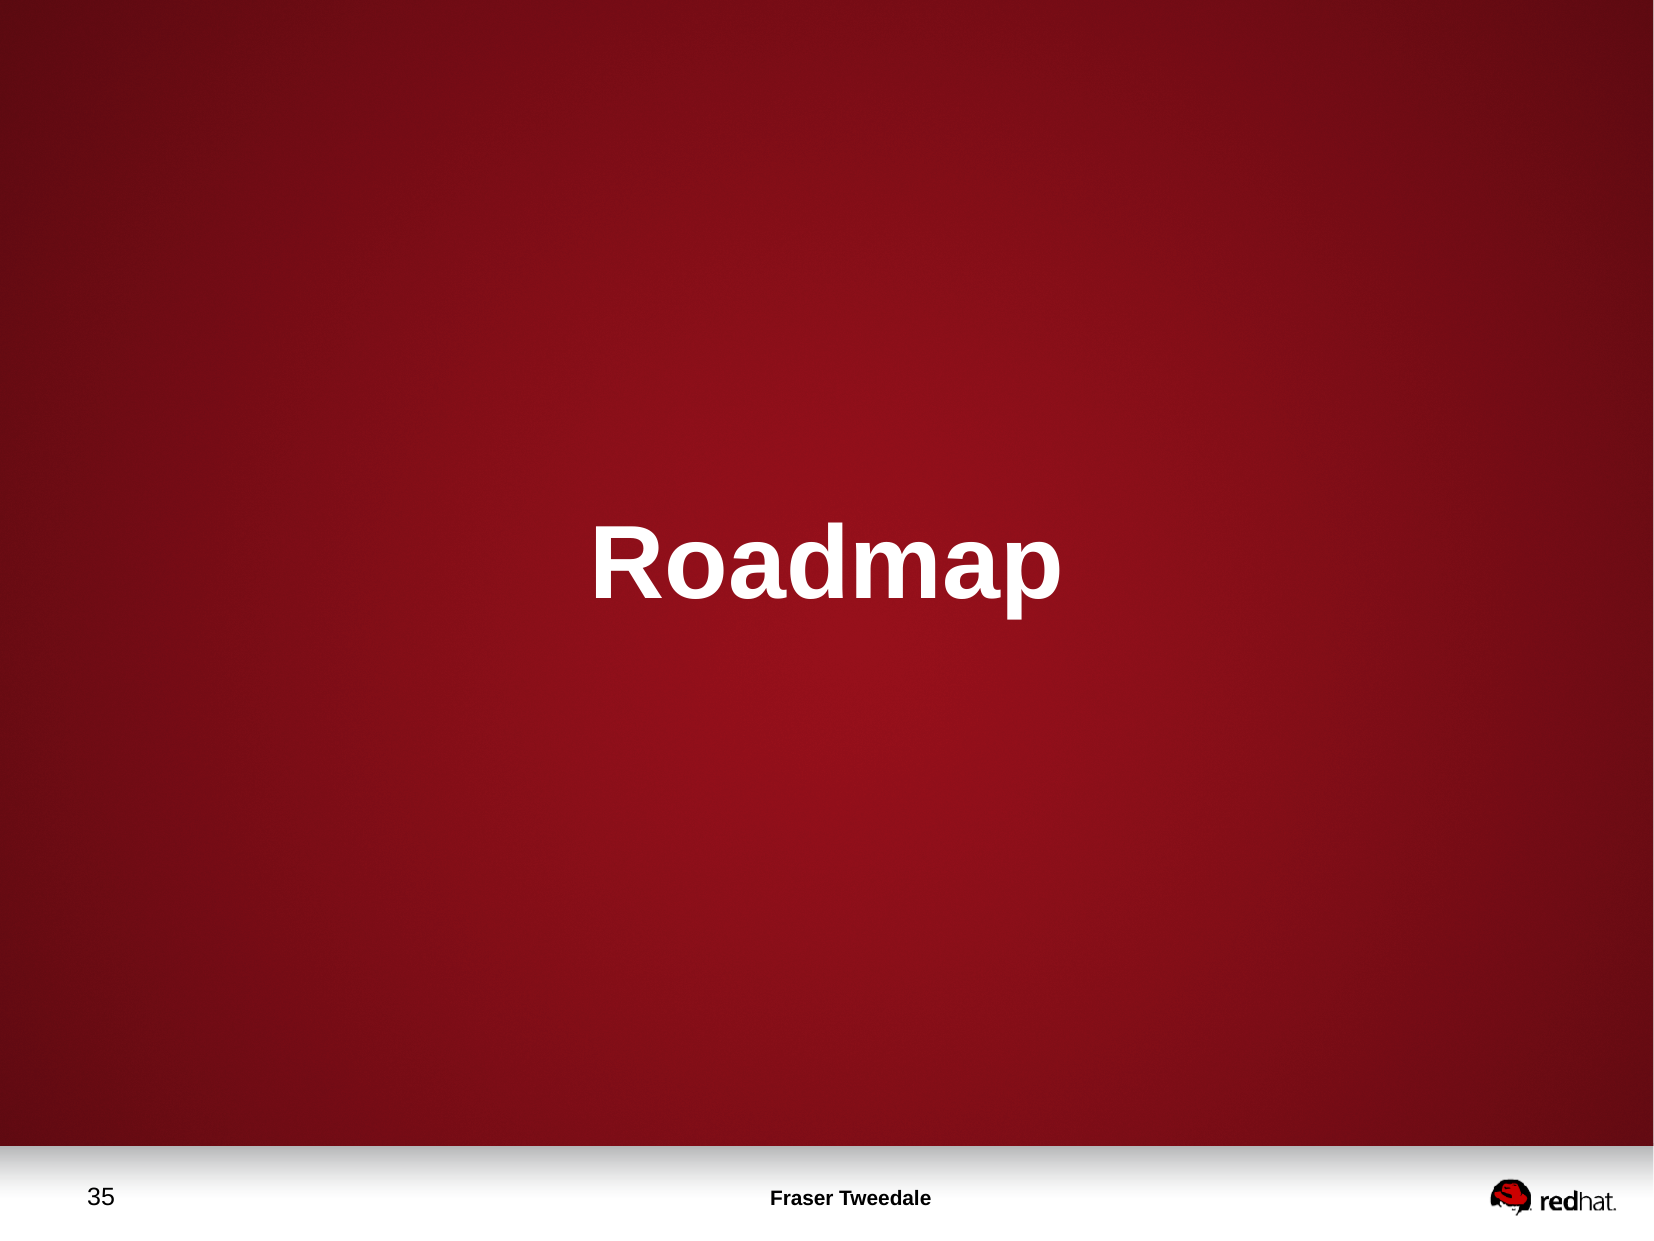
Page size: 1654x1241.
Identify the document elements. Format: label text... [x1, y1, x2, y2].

picture [0, 0, 1654, 1241]
title Roadmap [82, 262, 1571, 862]
